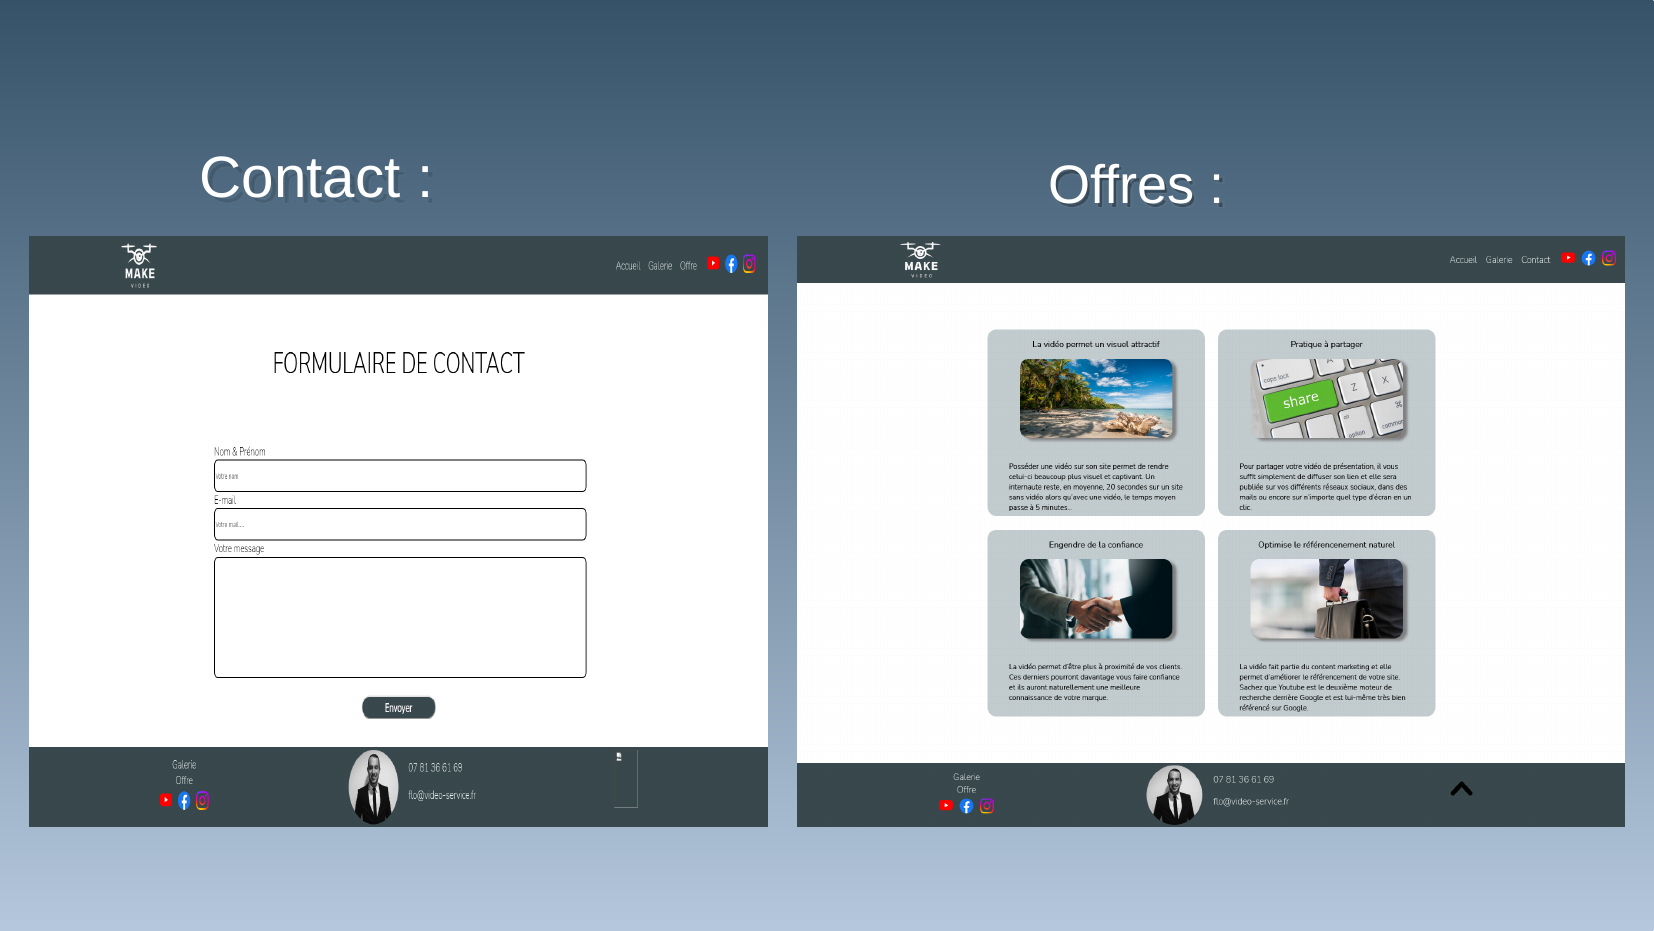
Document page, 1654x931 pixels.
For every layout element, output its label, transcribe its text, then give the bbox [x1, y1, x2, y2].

picture [29, 236, 768, 827]
title Contact : [29, 144, 621, 210]
picture [797, 236, 1625, 827]
text_box Offres : [1033, 147, 1595, 223]
